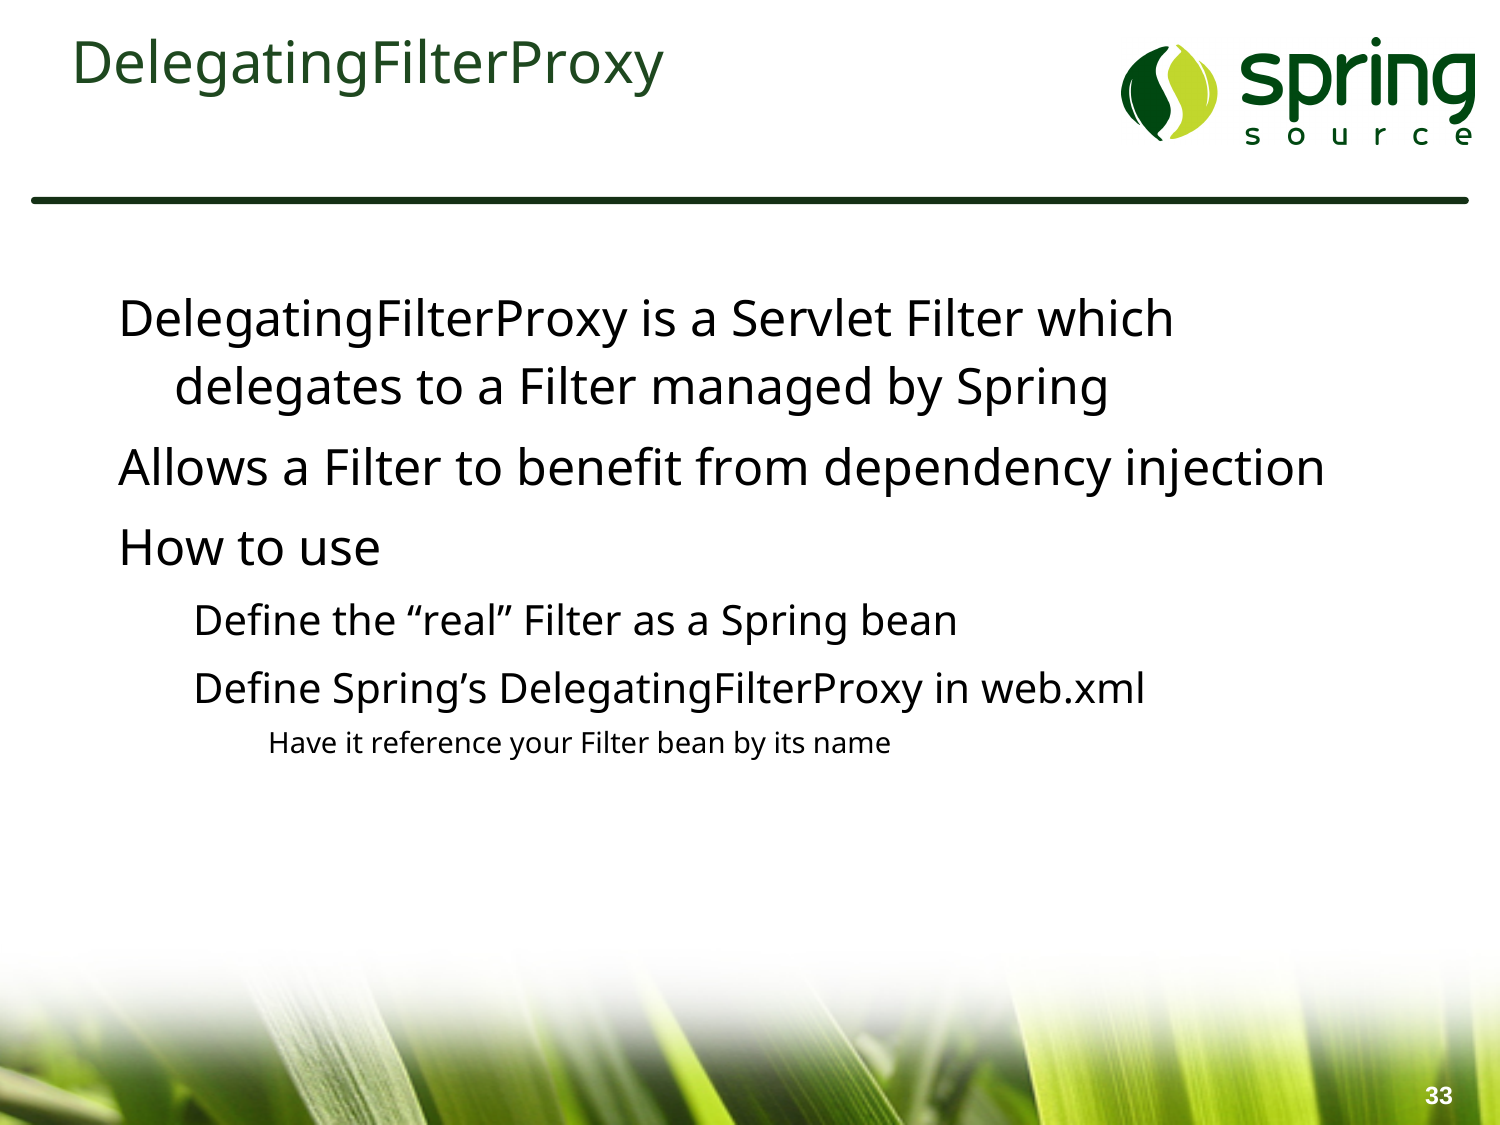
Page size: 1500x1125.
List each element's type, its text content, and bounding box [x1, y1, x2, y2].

title DelegatingFilterProxy [56, 13, 1089, 176]
picture [0, 944, 1500, 1125]
list DelegatingFilterProxy is a Servlet Filter which delegates to a Filter managed by Spring Allows a Filter to benefit from dependency injection How to use Define the “real” Filter as a Spring bean Define Spring’s DelegatingFilterProxy in web.xml Have it reference your Filter bean by its name [103, 275, 1381, 938]
picture [1121, 37, 1475, 145]
